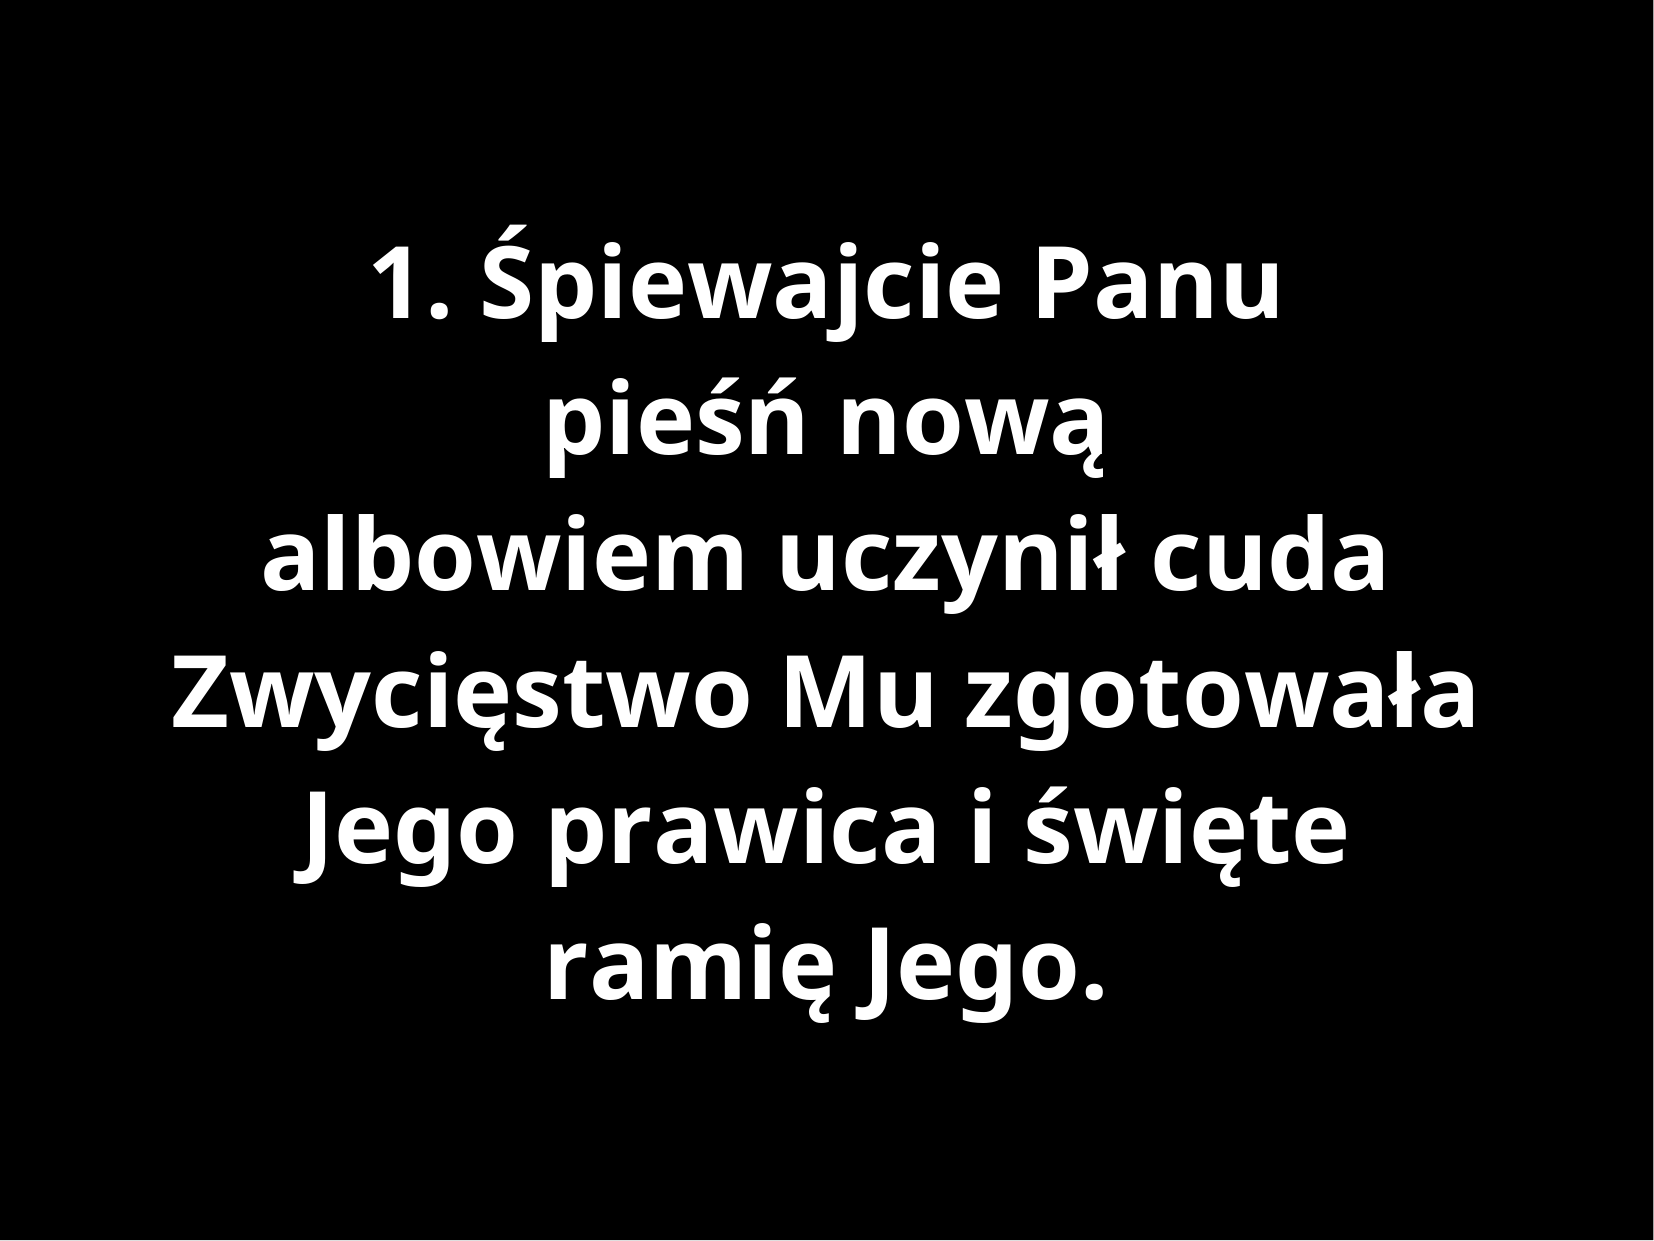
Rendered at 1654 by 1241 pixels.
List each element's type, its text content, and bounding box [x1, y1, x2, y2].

title 1. Śpiewajcie Panu pieśń nową albowiem uczynił cuda Zwycięstwo Mu zgotowała Jego prawica i święte ramię Jego. [0, 0, 1654, 1241]
